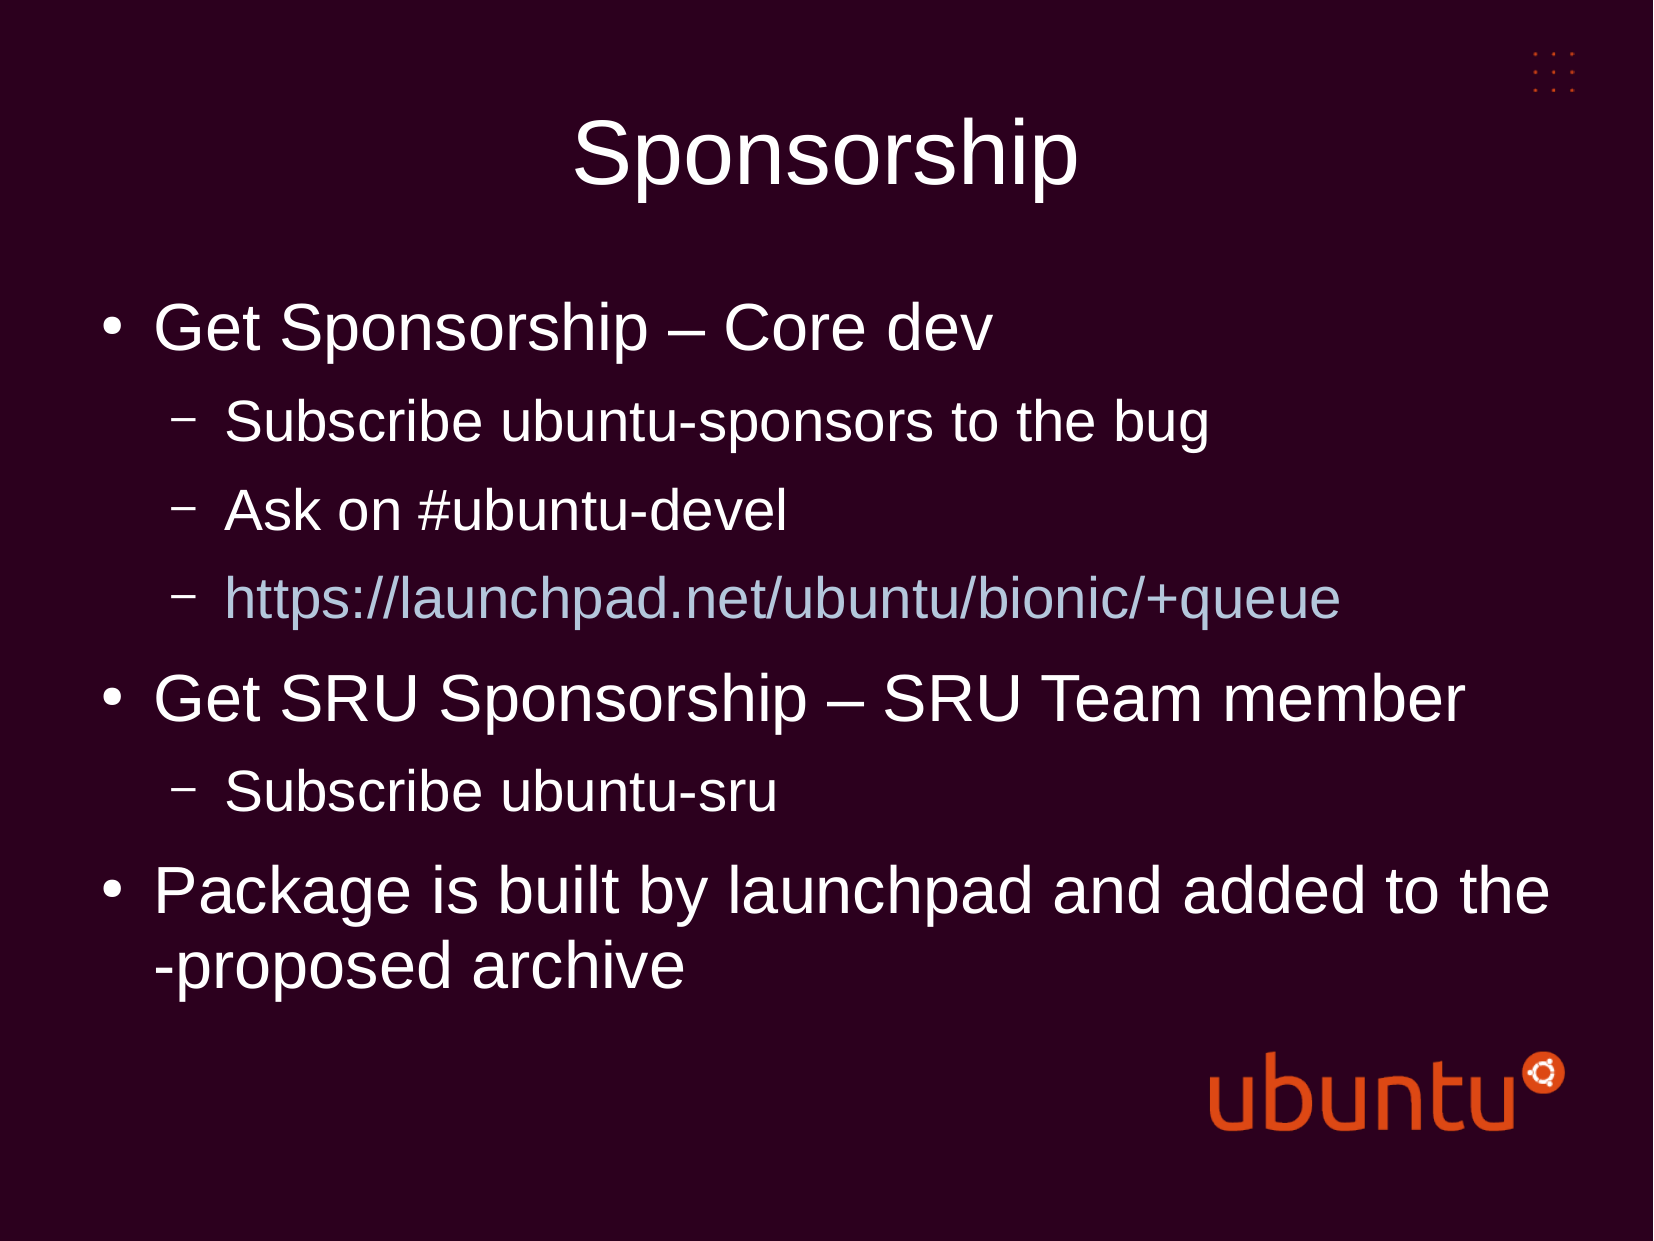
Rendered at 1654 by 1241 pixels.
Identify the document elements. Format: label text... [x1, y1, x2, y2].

picture [1571, 49, 1575, 94]
list Get Sponsorship – Core dev Subscribe ubuntu-sponsors to the bug Ask on #ubuntu-devel https://launchpad.net/ubuntu/bionic/+queue Get SRU Sponsorship – SRU Team member Subscribe ubuntu-sru Package is built by launchpad and added to the -proposed archive [82, 290, 1571, 1010]
picture [1121, 960, 1653, 1223]
title Sponsorship [82, 49, 1571, 257]
